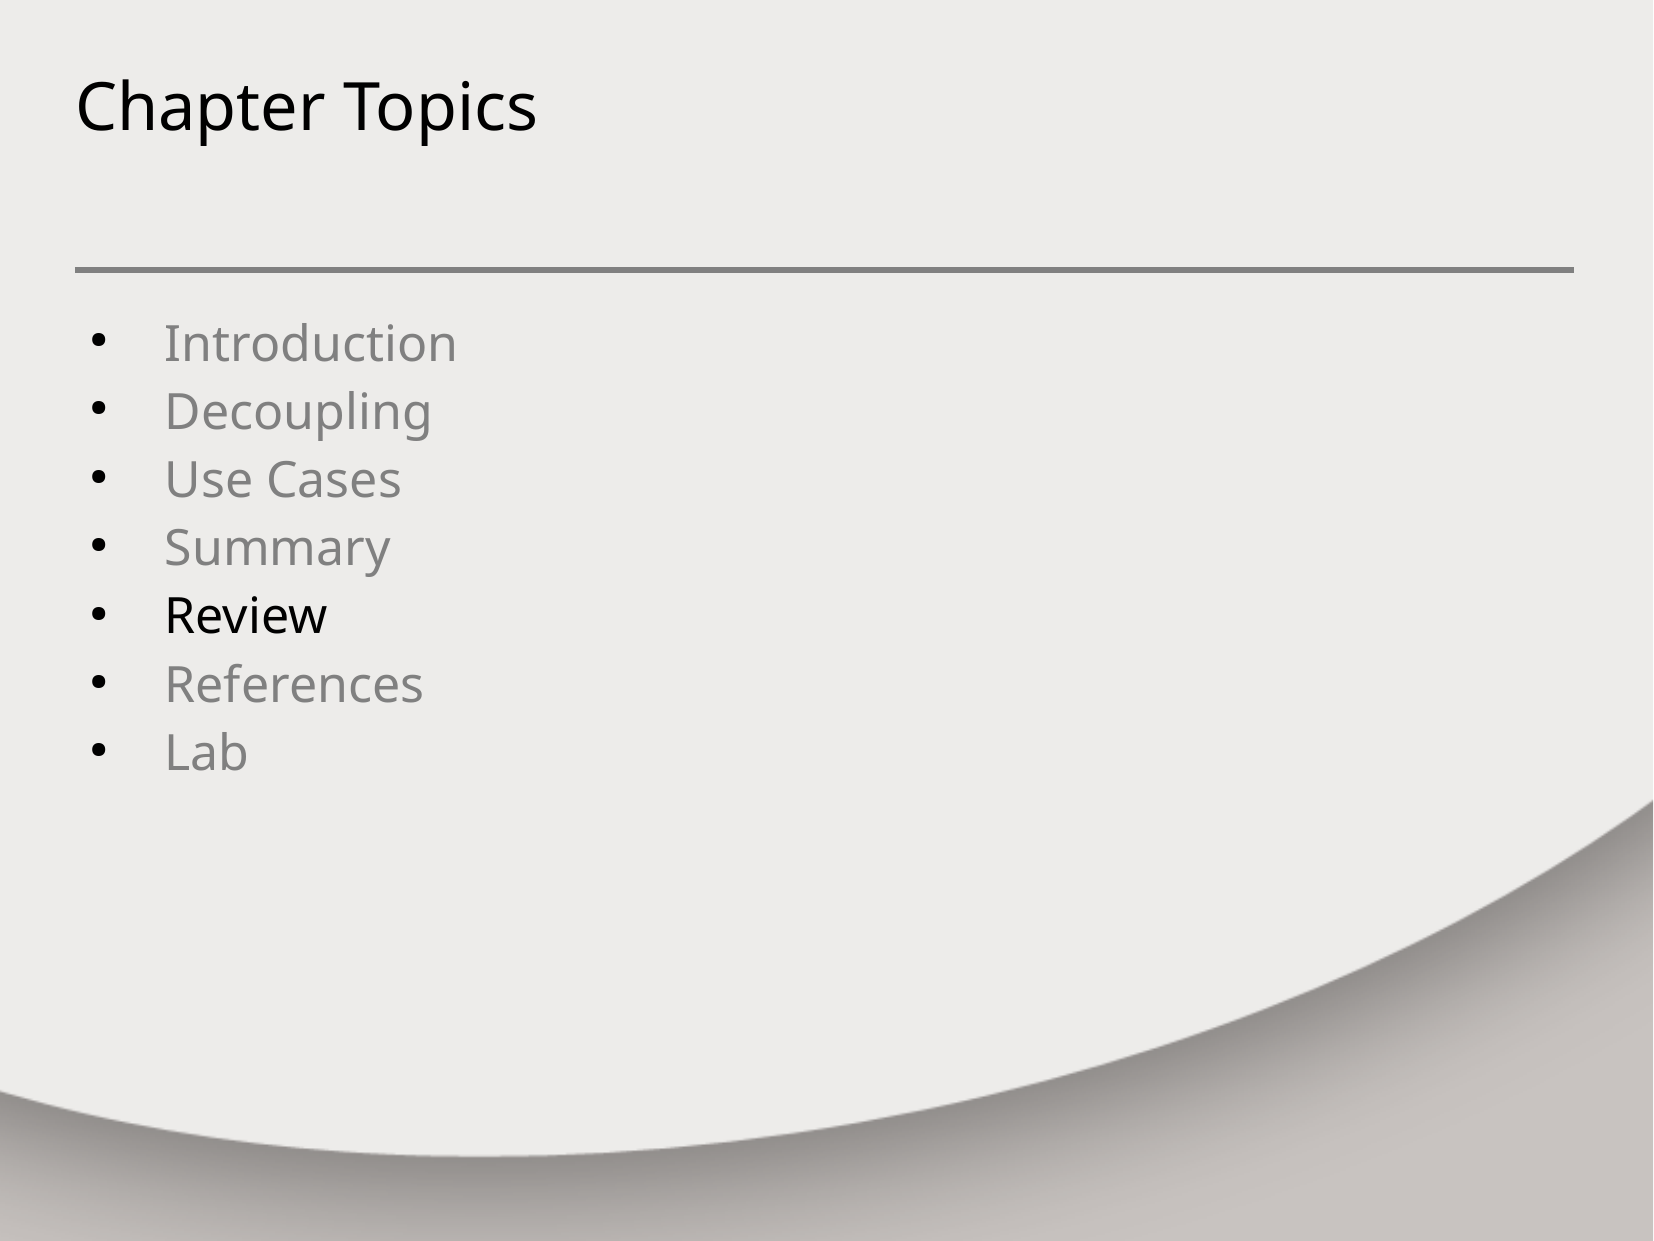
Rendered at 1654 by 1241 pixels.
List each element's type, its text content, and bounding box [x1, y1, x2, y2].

text_box Introduction Decoupling Use Cases Summary Review References Lab [74, 300, 1575, 1163]
title Chapter Topics [74, 75, 1575, 226]
picture [0, 0, 1654, 1241]
